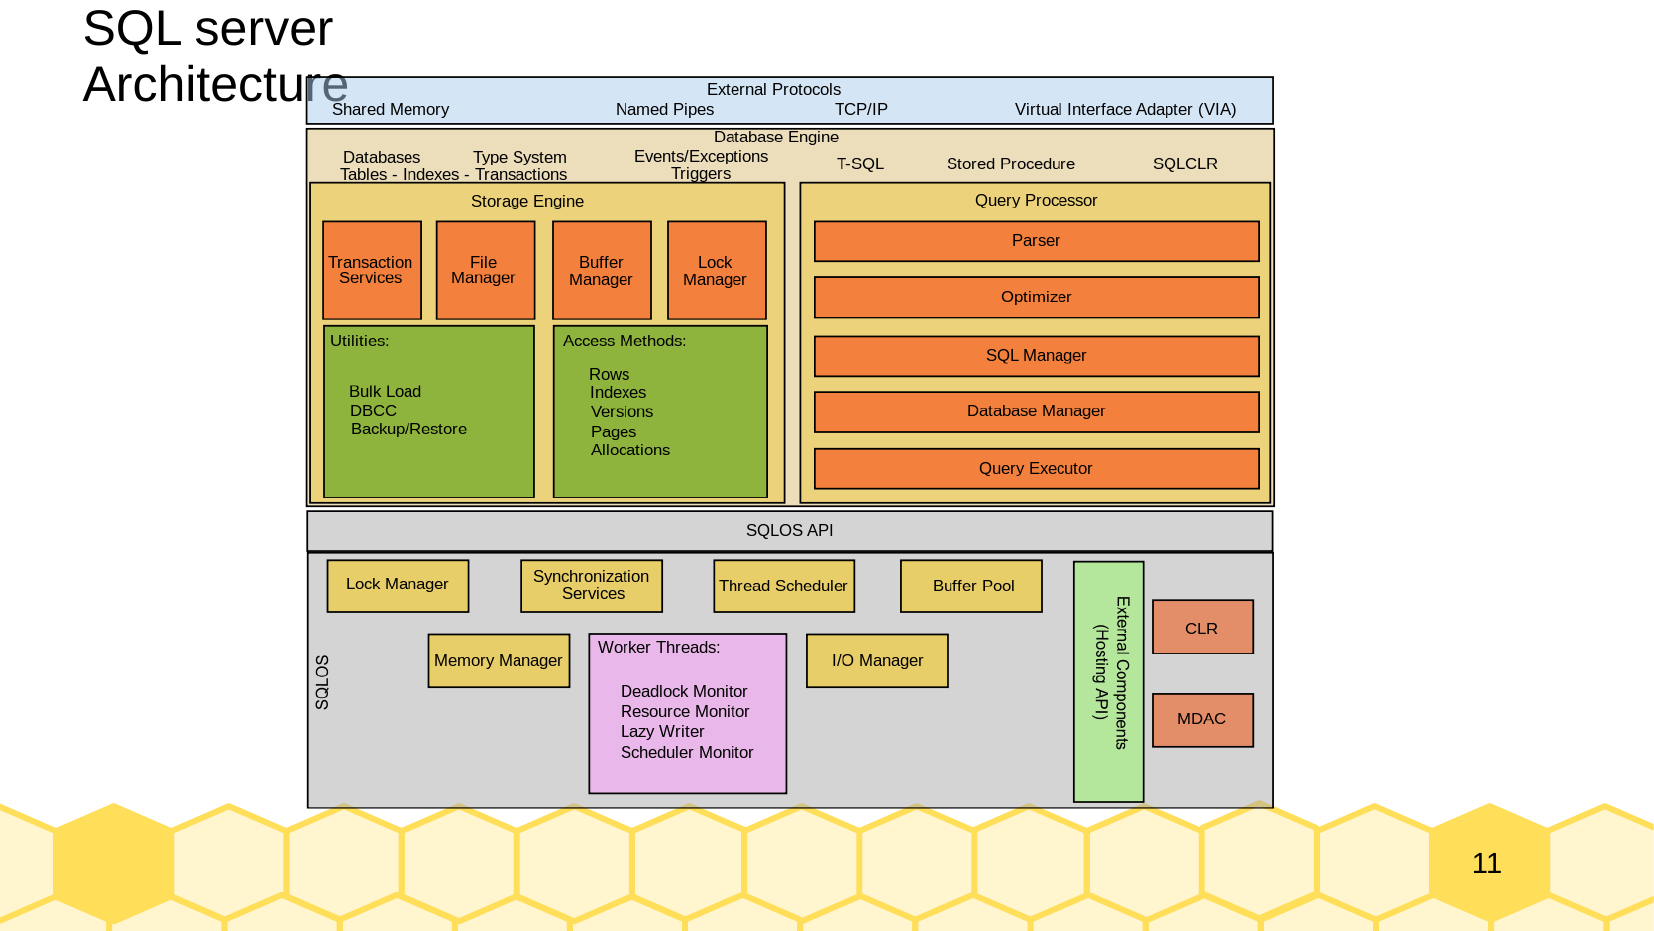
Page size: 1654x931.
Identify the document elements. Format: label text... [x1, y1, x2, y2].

list SQL server Architecture [82, 0, 563, 113]
picture [300, 74, 1276, 809]
